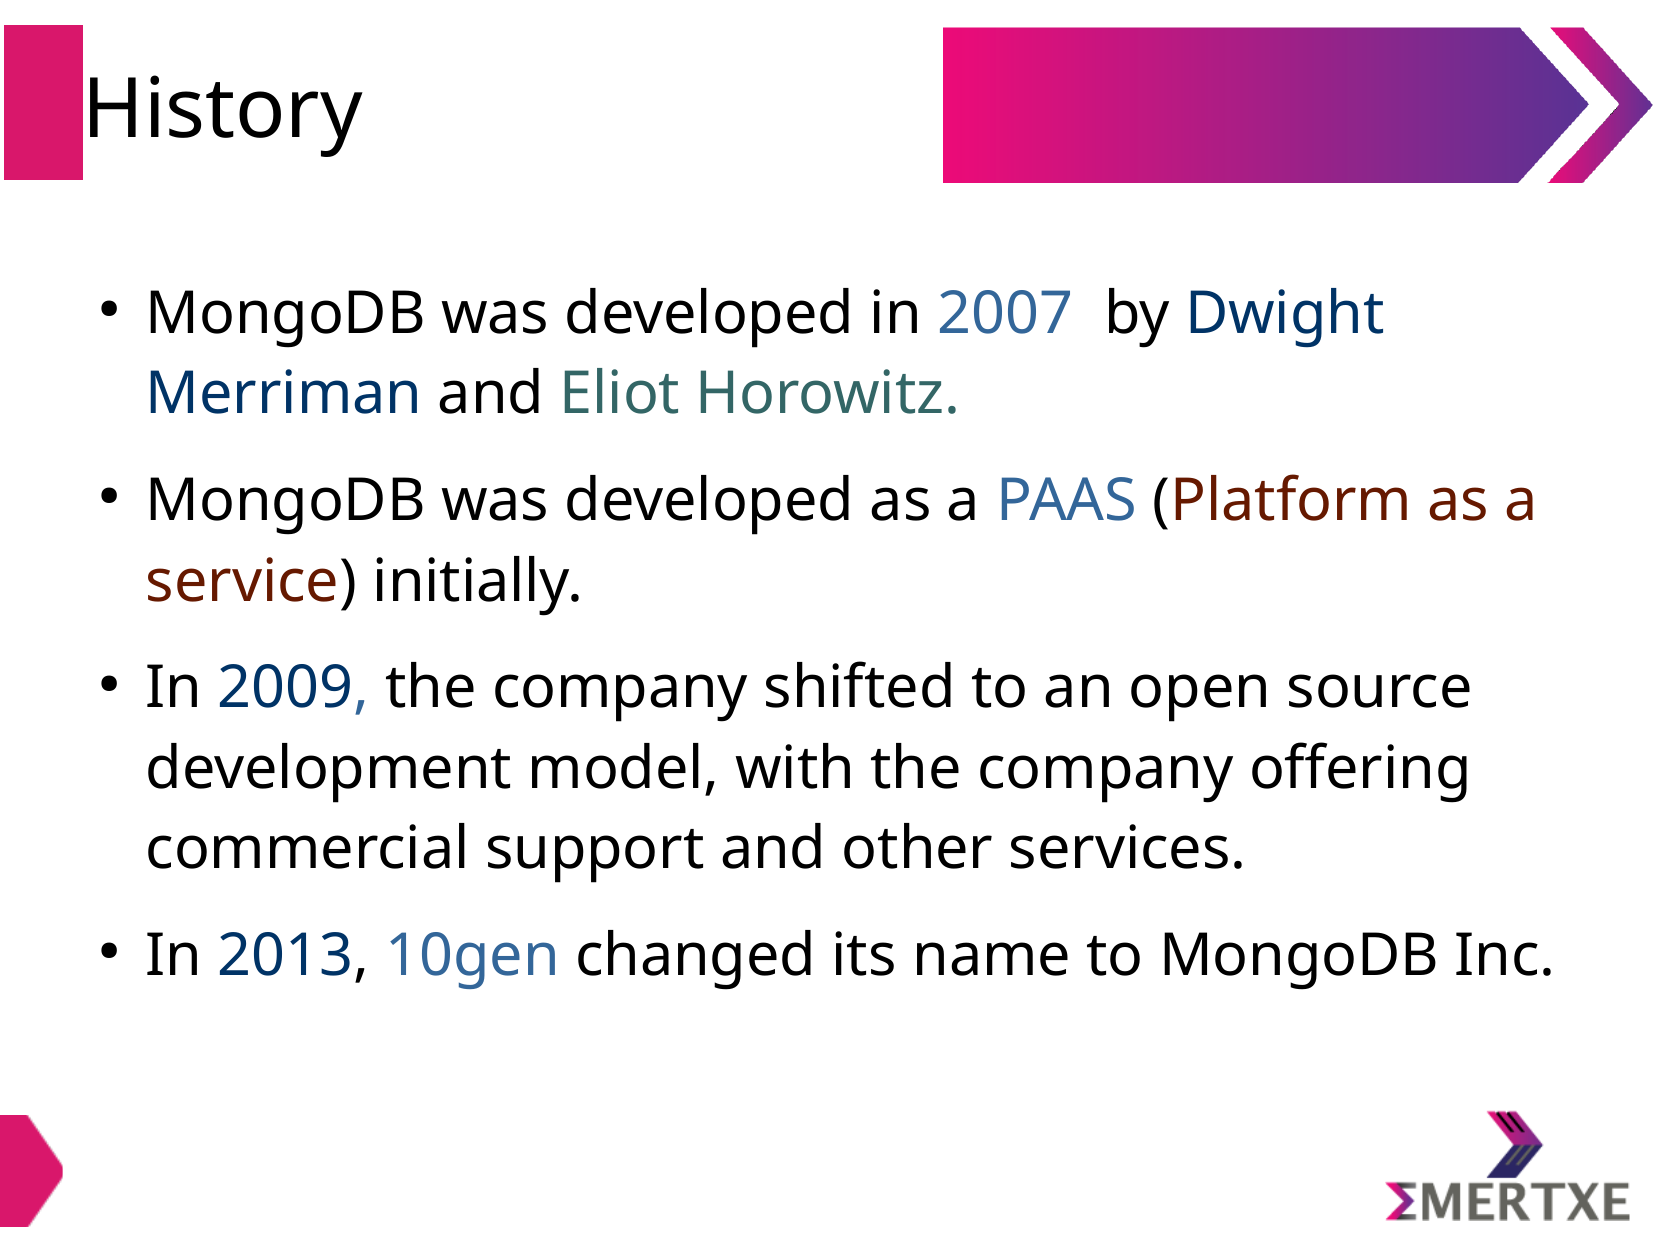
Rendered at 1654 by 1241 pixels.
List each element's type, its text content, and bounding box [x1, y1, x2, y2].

picture [1385, 1107, 1631, 1221]
picture [1571, 27, 1653, 183]
title History [82, 2, 1571, 210]
list MongoDB was developed in 2007 by Dwight Merriman and Eliot Horowitz. MongoDB was developed as a PAAS (Platform as a service) initially. In 2009, the company shifted to an open source development model, with the company offering commercial support and other services. In 2013, 10gen changed its name to MongoDB Inc. [82, 270, 1571, 1010]
